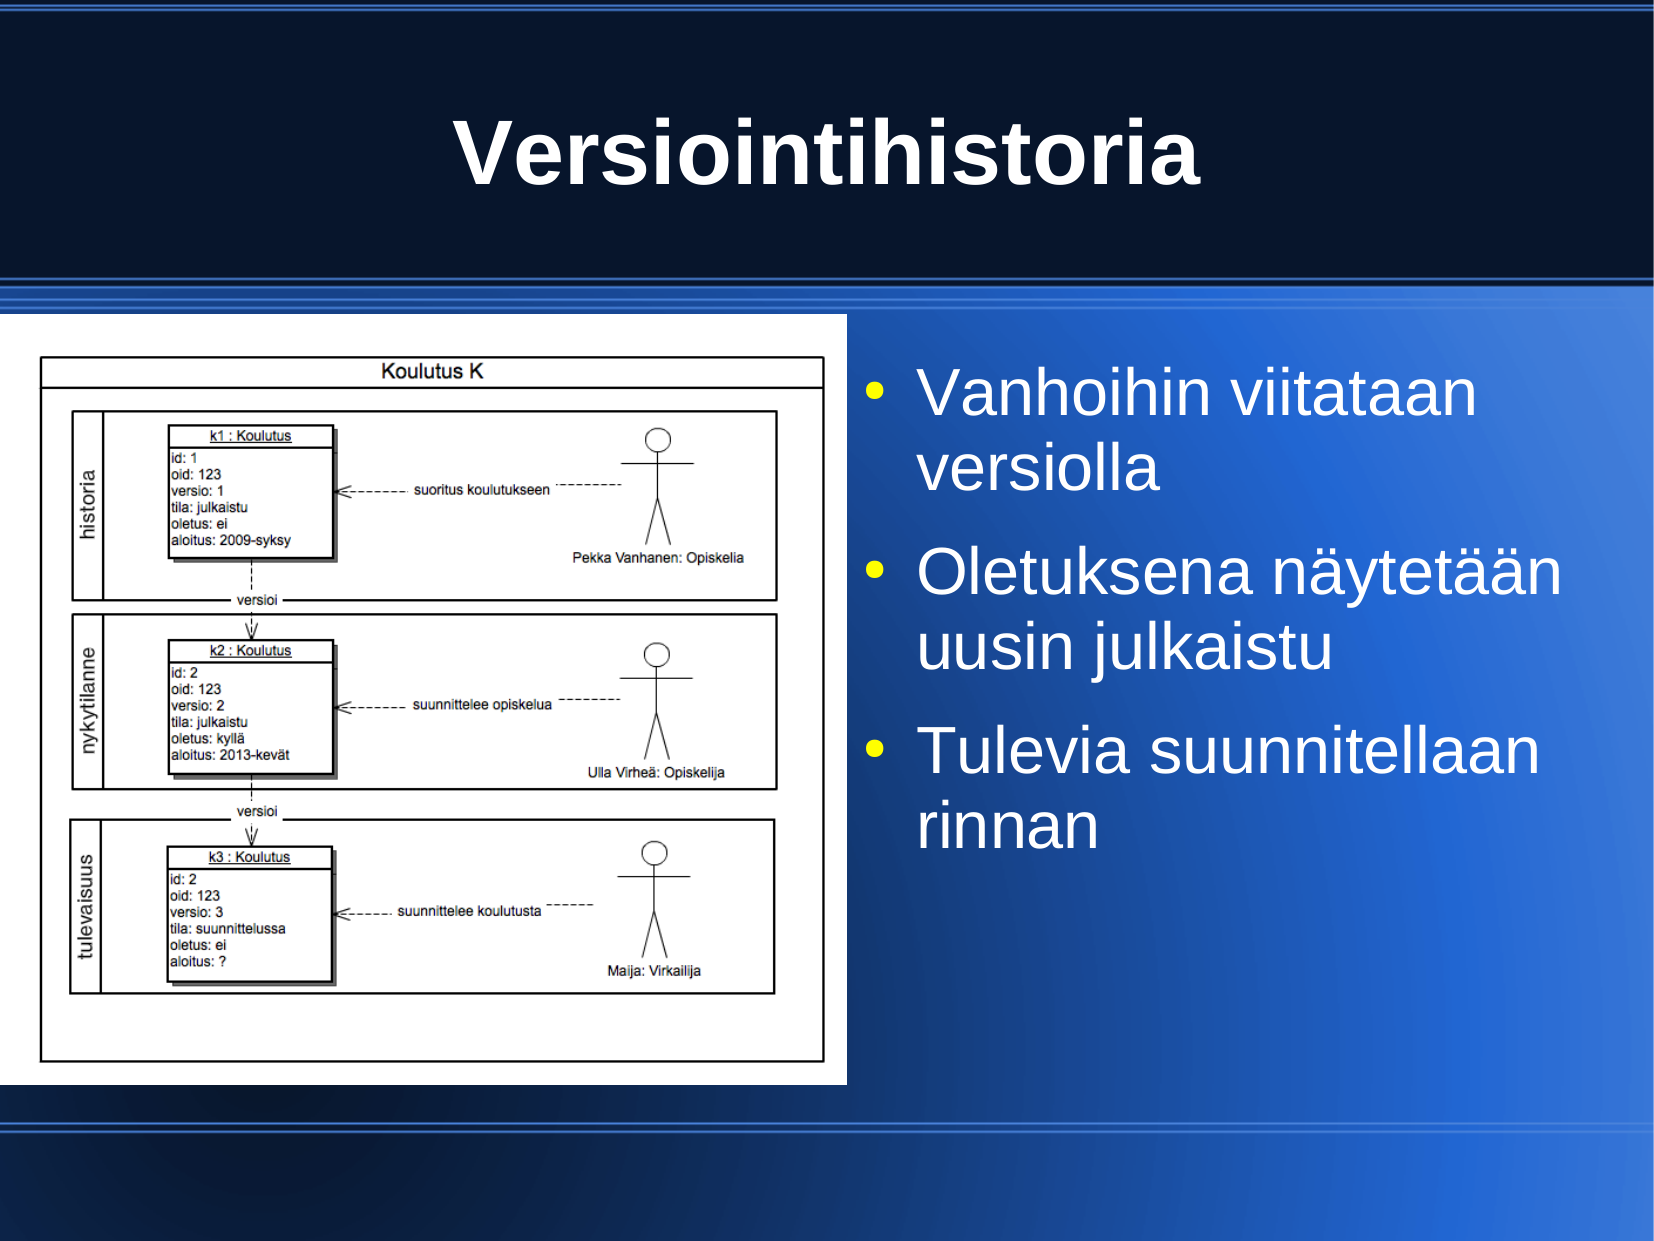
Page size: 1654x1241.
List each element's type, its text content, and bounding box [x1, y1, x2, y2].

list Vanhoihin viitataan versiolla Oletuksena näytetään uusin julkaistu Tulevia suunnitellaan rinnan [847, 355, 1572, 1058]
title Versiointihistoria [82, 49, 1571, 257]
picture [0, 0, 1654, 1241]
